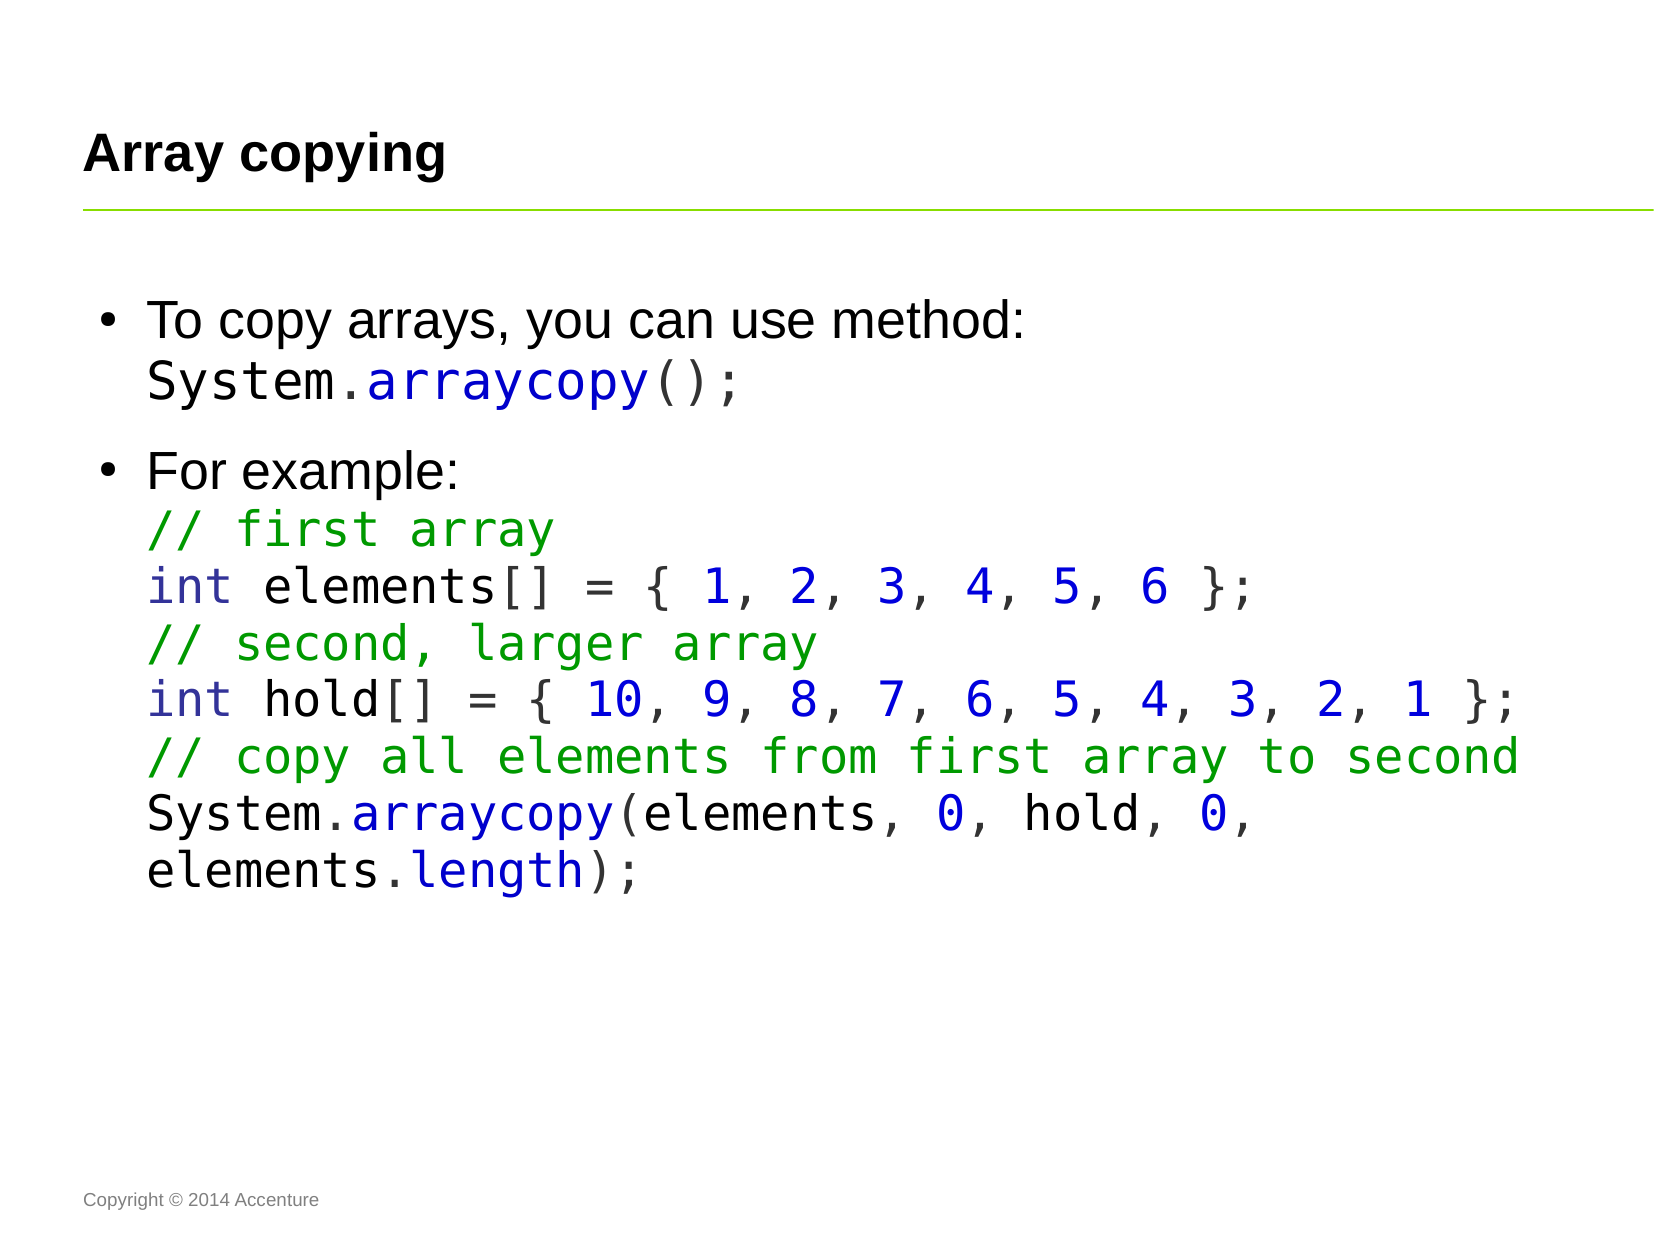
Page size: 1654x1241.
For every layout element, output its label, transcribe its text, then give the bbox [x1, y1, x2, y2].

list To copy arrays, you can use method: System.arraycopy(); For example: // first array int elements[] = { 1, 2, 3, 4, 5, 6 }; // second, larger array int hold[] = { 10, 9, 8, 7, 6, 5, 4, 3, 2, 1 }; // copy all elements from first array to second System.arraycopy(elements, 0, hold, 0, elements.length); [82, 290, 1538, 1010]
title Array copying [82, 49, 1571, 257]
